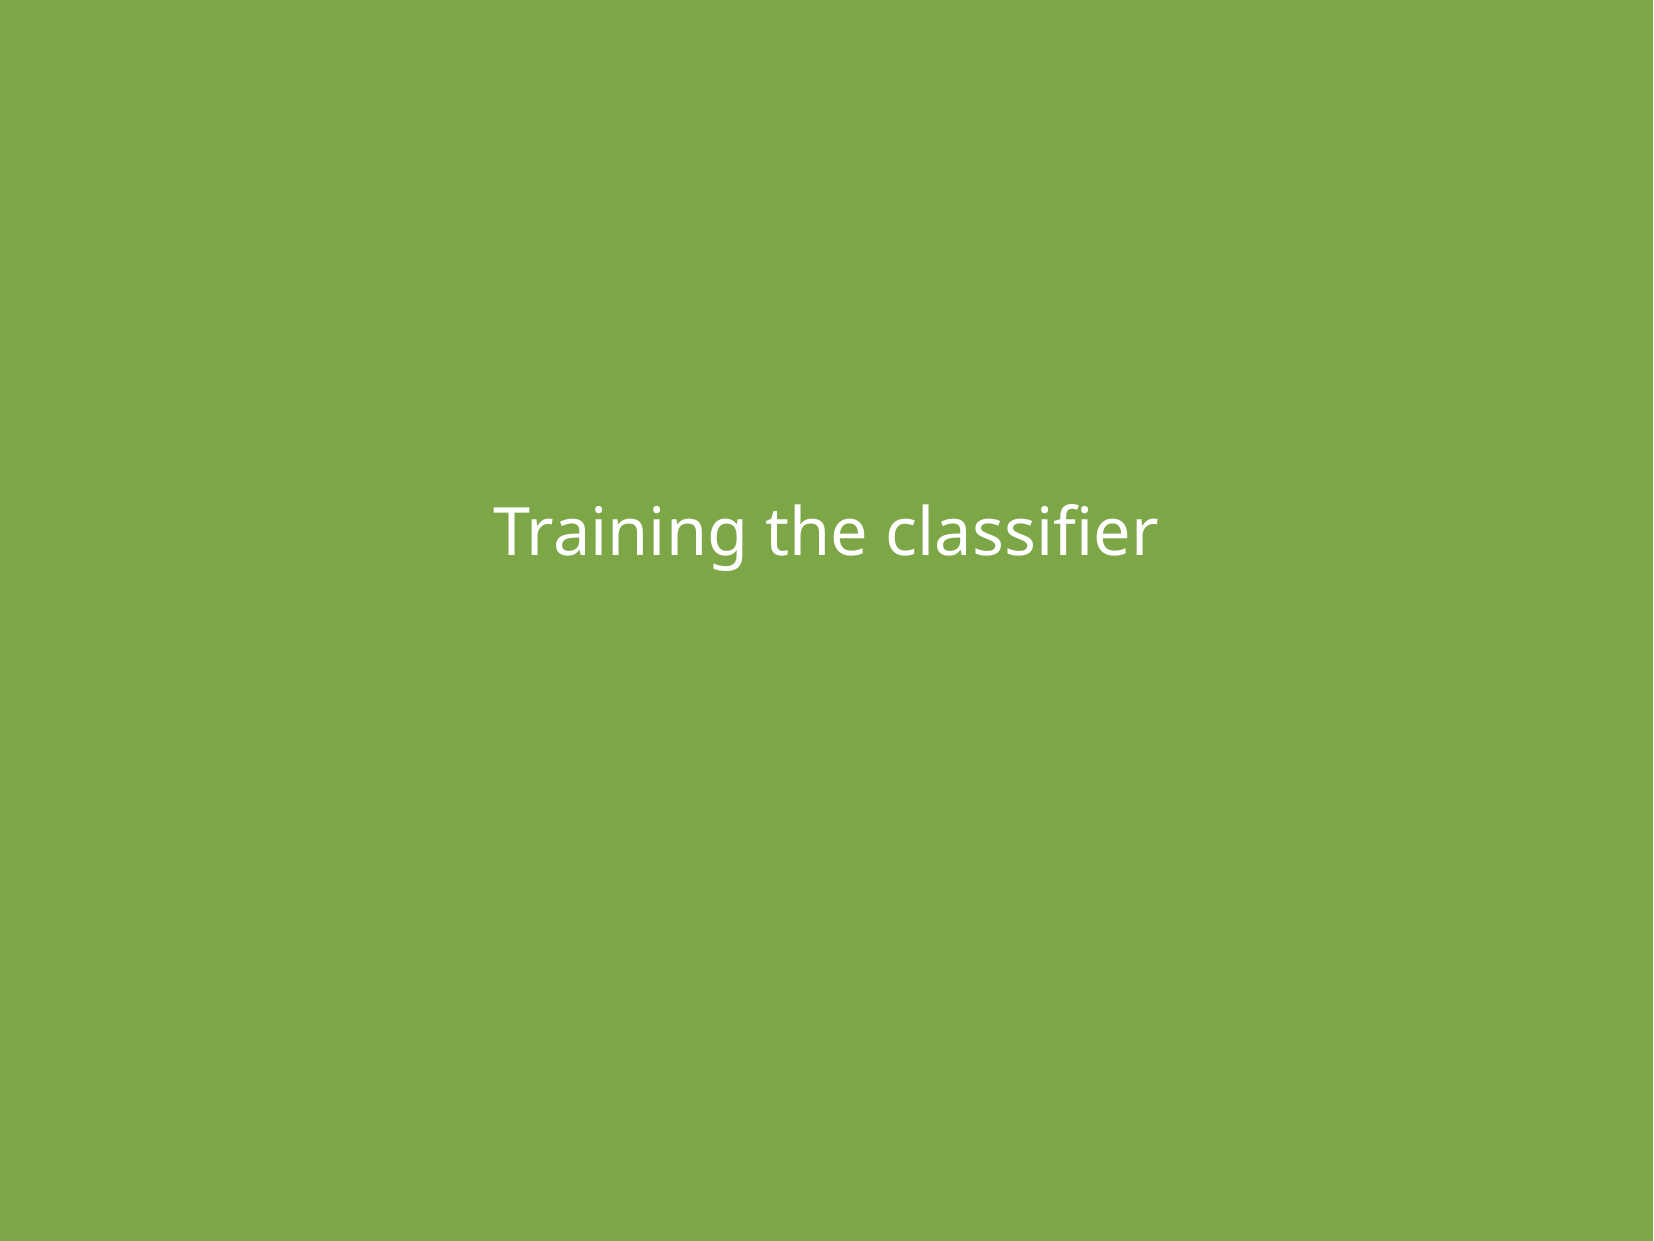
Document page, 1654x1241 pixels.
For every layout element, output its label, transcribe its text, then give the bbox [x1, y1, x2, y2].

subtitle Training the classifier [82, 49, 1571, 1010]
